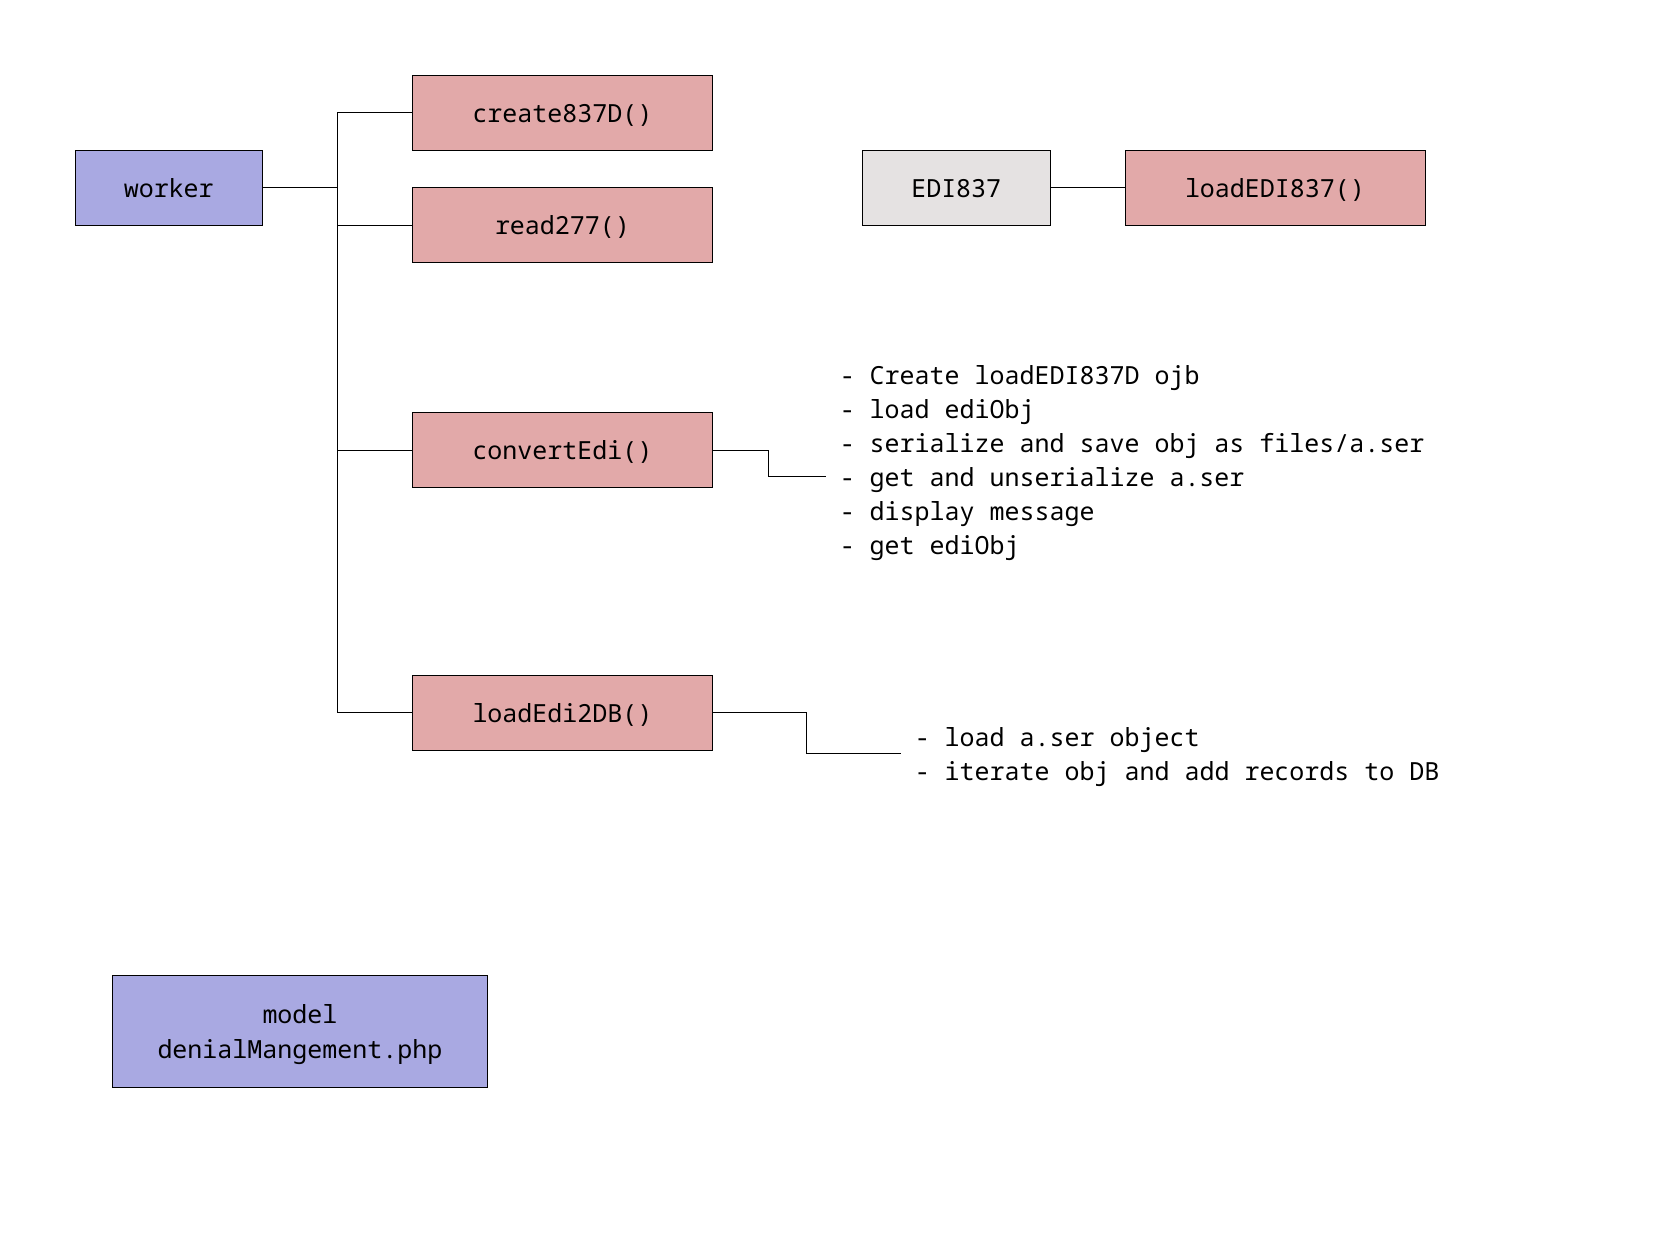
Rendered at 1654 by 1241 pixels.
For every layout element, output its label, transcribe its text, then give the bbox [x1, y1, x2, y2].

text_box EDI837 [862, 150, 1051, 226]
text_box worker [75, 150, 263, 226]
text_box read277() [412, 187, 713, 263]
text_box - load a.ser object - iterate obj and add records to DB [900, 712, 1538, 784]
text_box - Create loadEDI837D ojb - load ediObj - serialize and save obj as files/a.ser - get and unserialize a.ser - display message - get ediObj [825, 350, 1538, 563]
text_box loadEdi2DB() [412, 675, 713, 751]
text_box convertEdi() [412, 412, 713, 488]
text_box model denialMangement.php [112, 975, 488, 1088]
text_box create837D() [412, 75, 713, 151]
text_box loadEDI837() [1125, 150, 1426, 226]
